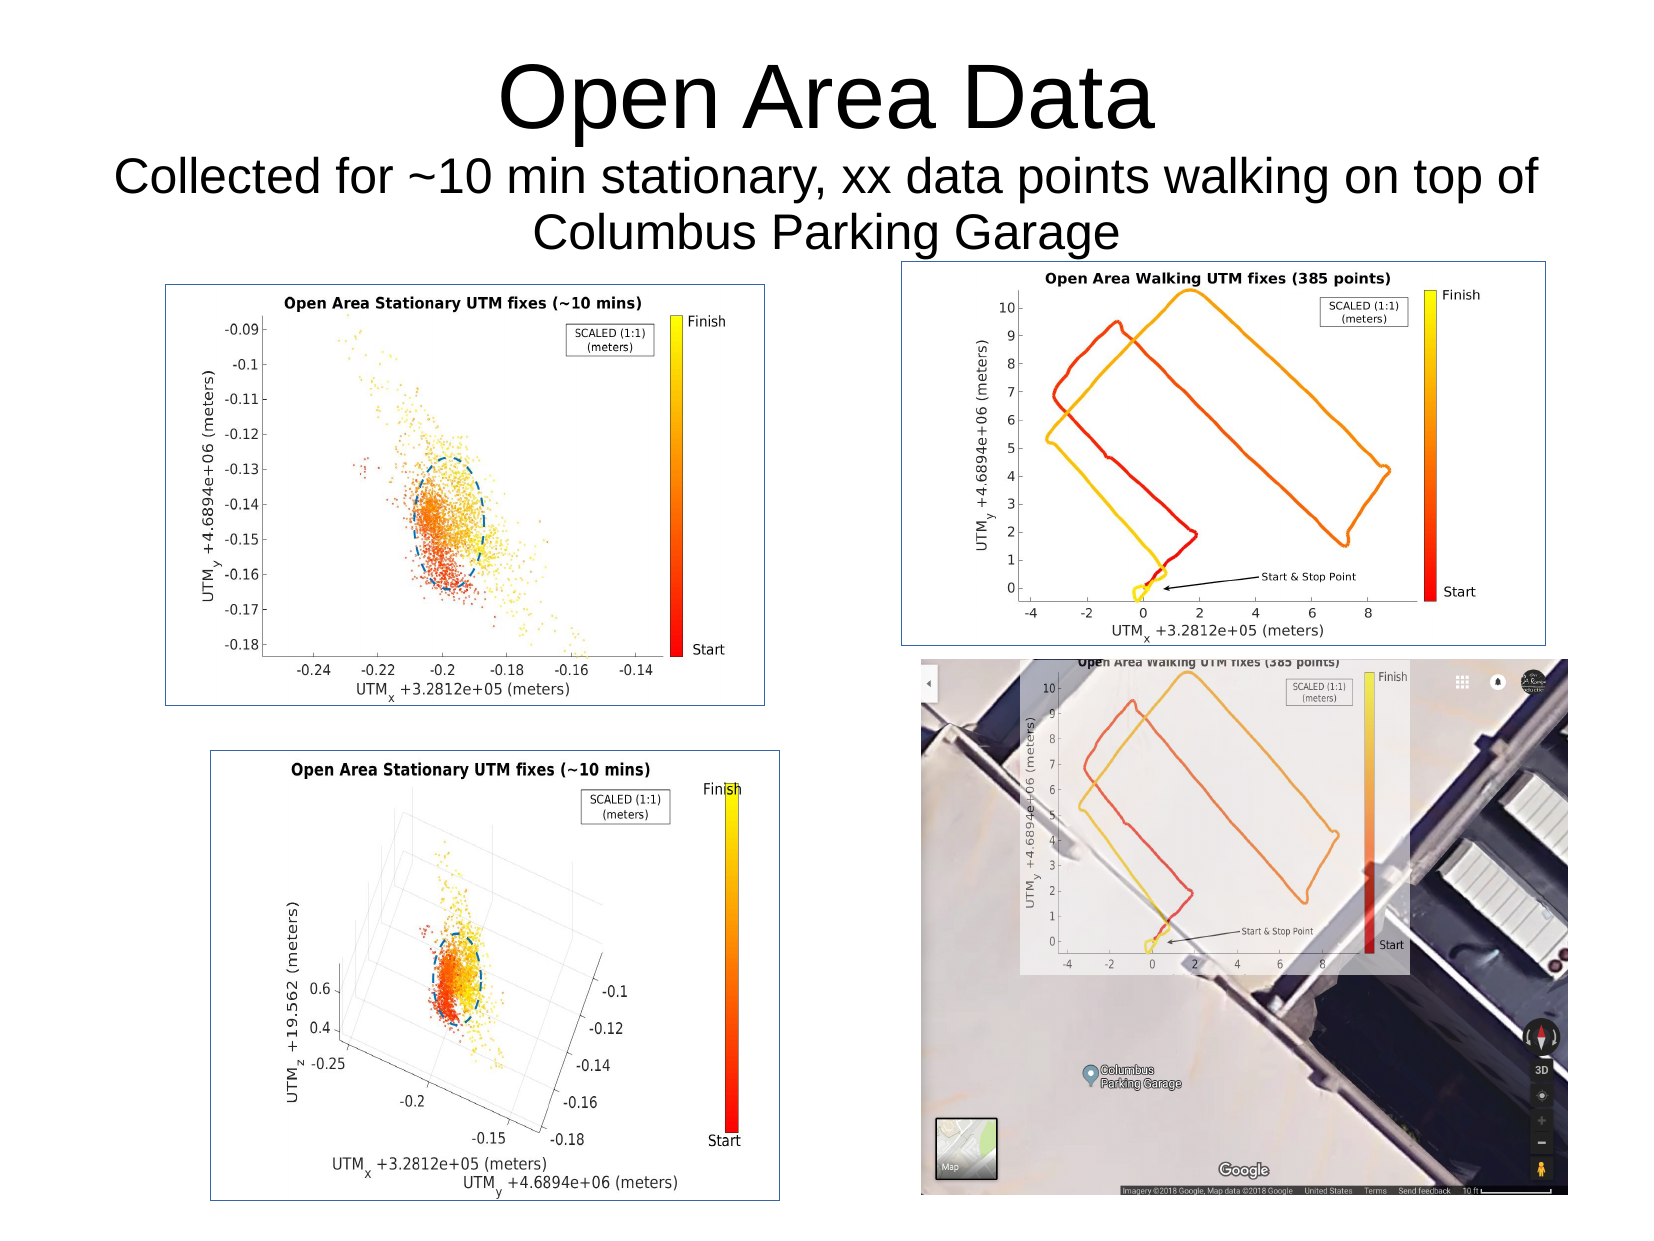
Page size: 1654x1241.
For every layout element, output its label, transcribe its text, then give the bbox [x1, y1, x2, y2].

picture [165, 284, 765, 706]
picture [921, 659, 1568, 1195]
picture [209, 750, 780, 1201]
picture [901, 261, 1546, 646]
title Open Area Data Collected for ~10 min stationary, xx data points walking on top of Columbus Parking Garage [82, 45, 1571, 261]
